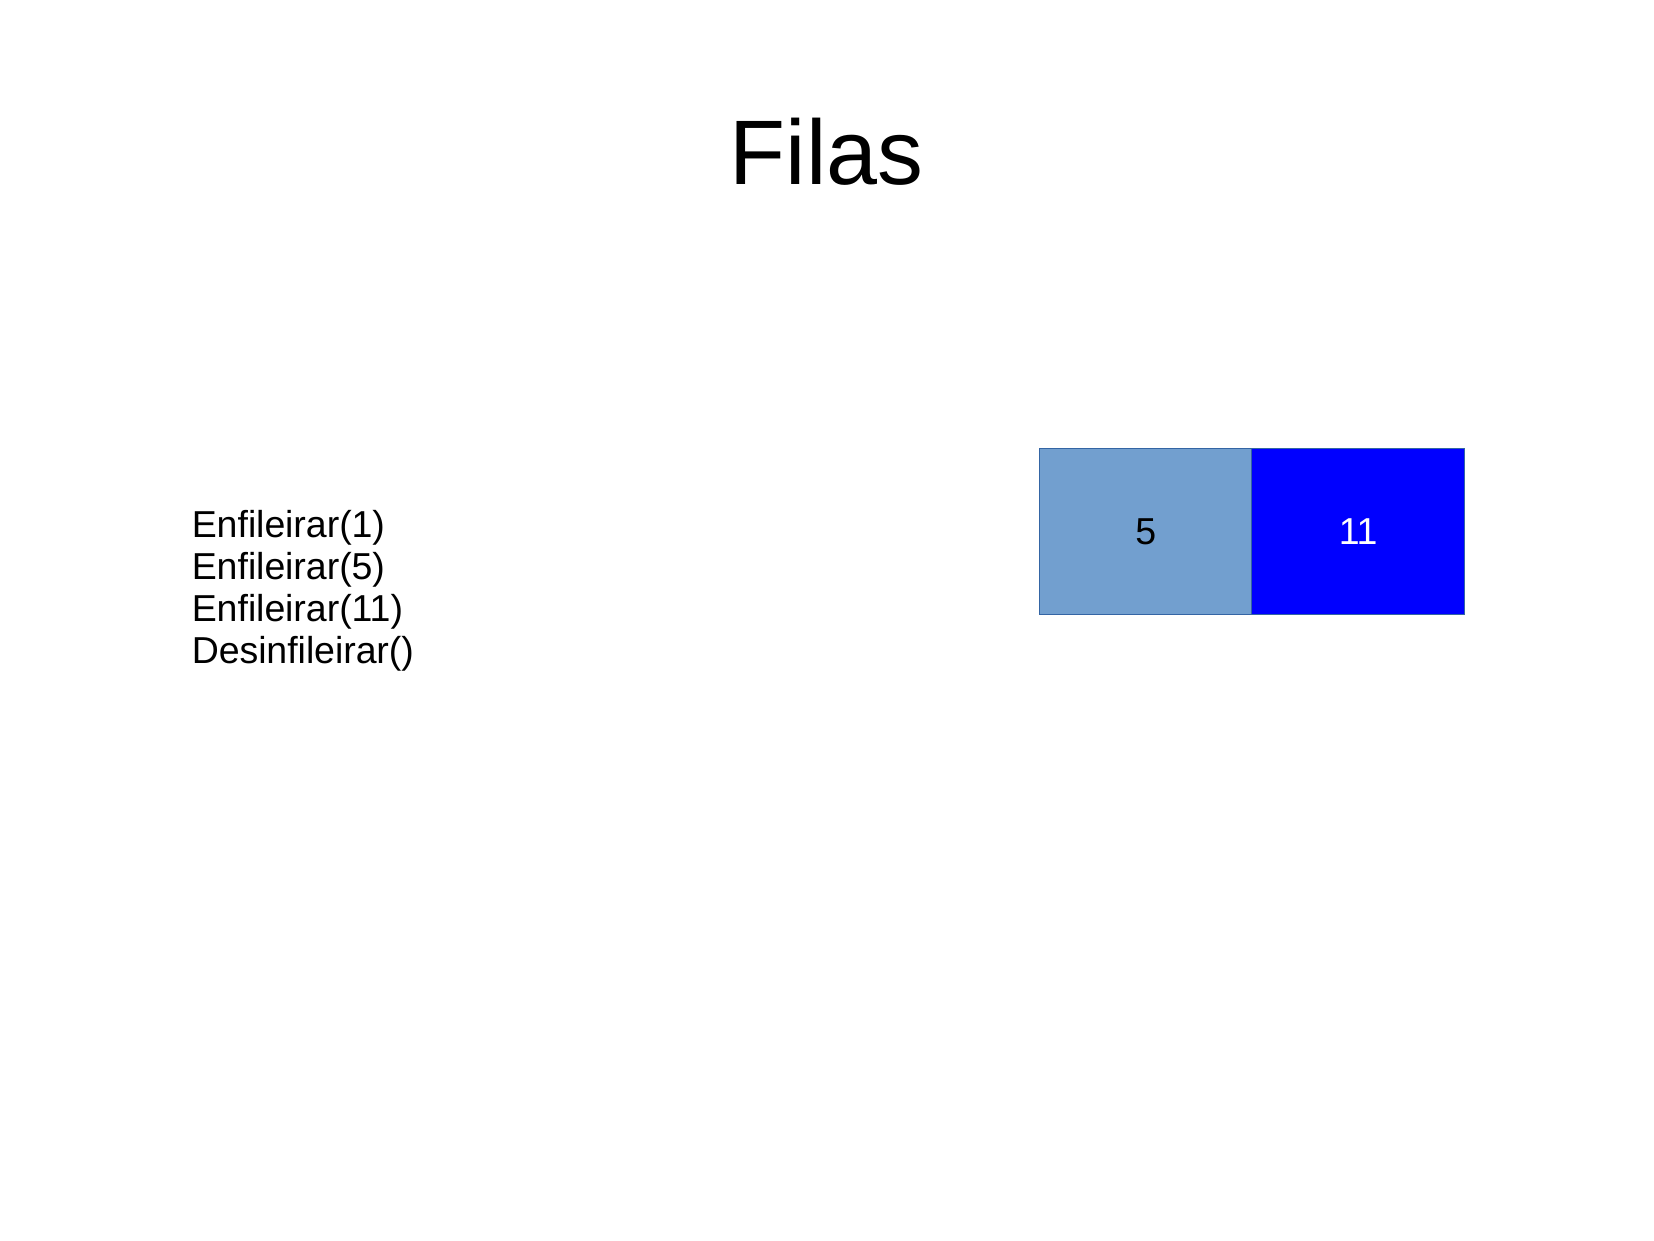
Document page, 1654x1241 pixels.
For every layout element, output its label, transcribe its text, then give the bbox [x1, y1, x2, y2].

title Filas [82, 49, 1571, 257]
text_box Enfileirar(1) Enfileirar(5) Enfileirar(11) Desinfileirar() [177, 496, 430, 679]
text_box 5 [1039, 448, 1251, 615]
text_box 11 [1251, 448, 1465, 615]
